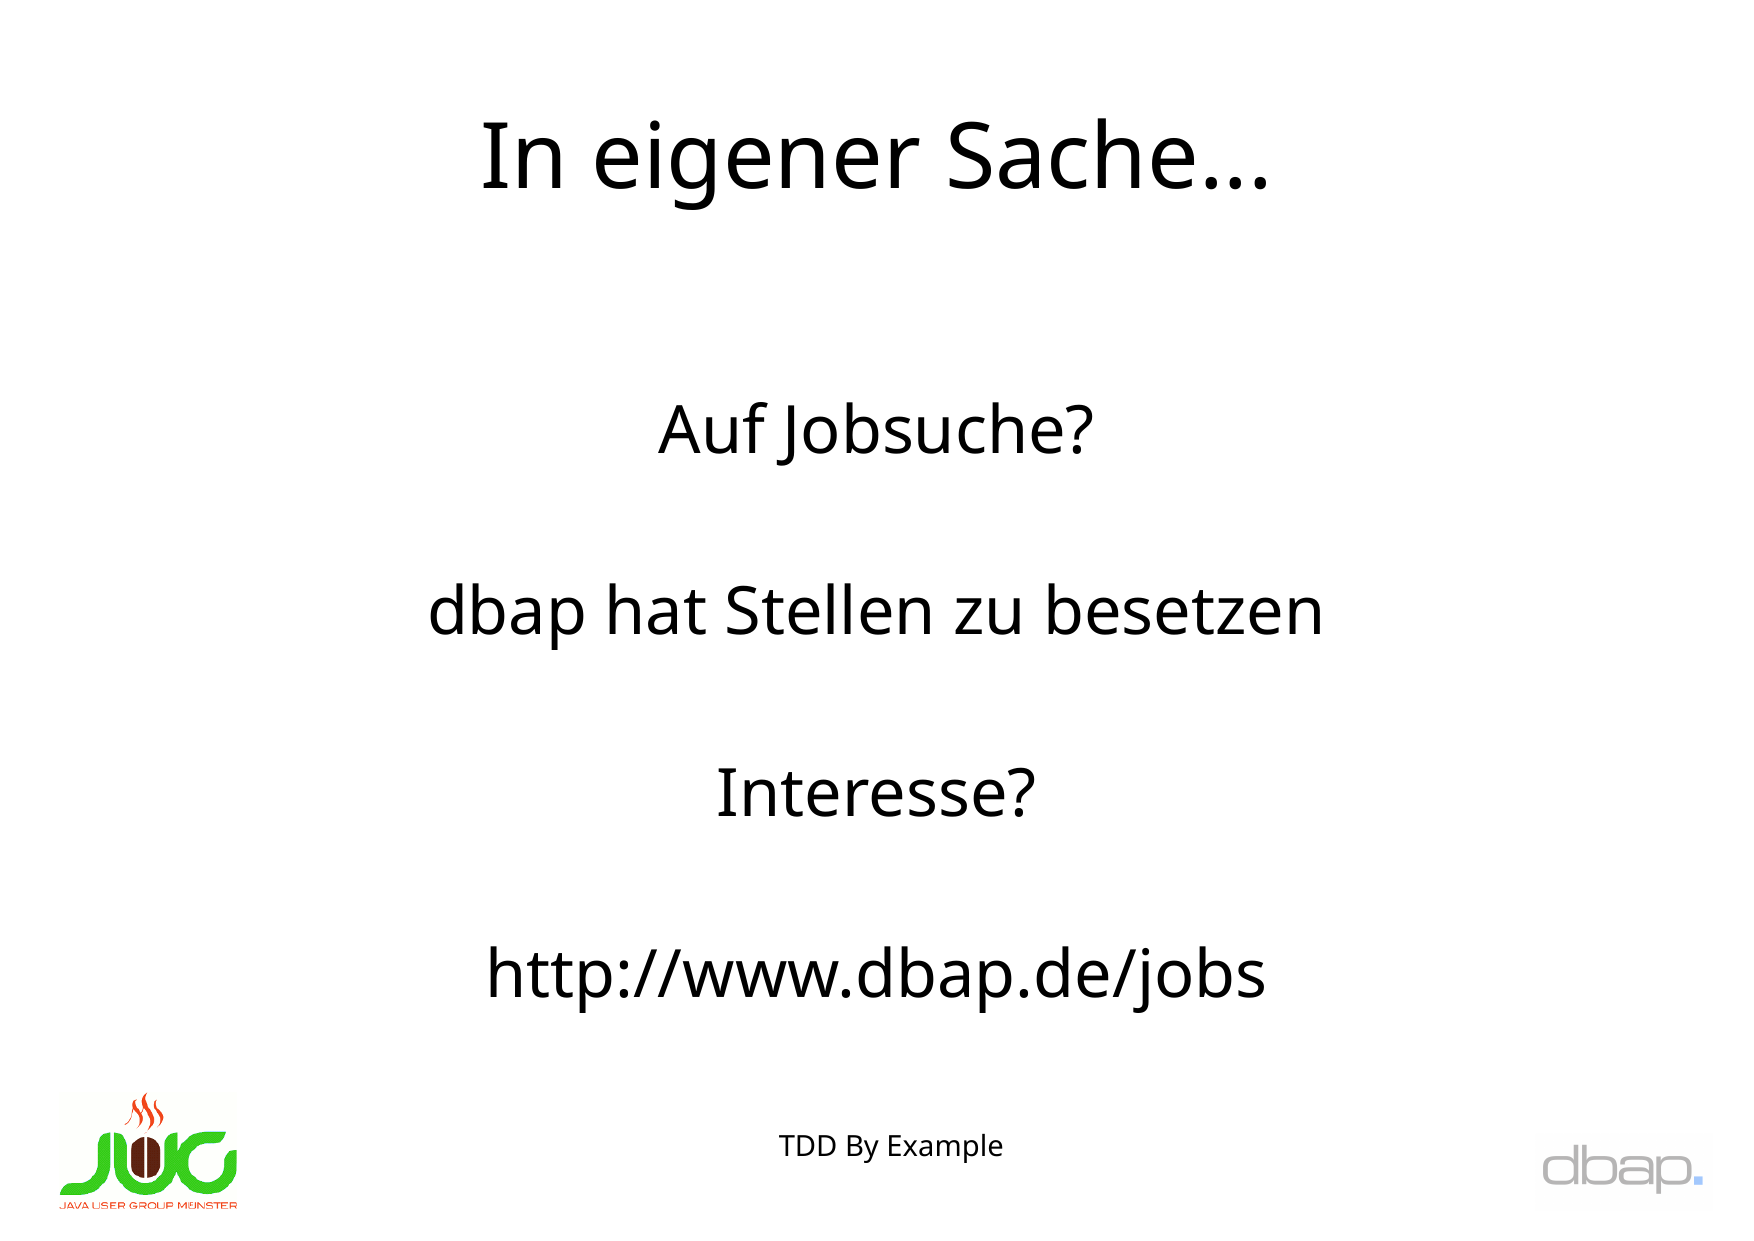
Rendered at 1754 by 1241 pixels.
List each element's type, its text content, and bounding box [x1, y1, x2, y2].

picture [1535, 1133, 1713, 1211]
picture [59, 1092, 237, 1209]
title In eigener Sache... [87, 49, 1667, 257]
subtitle Auf Jobsuche? dbap hat Stellen zu besetzen Interesse? http://www.dbap.de/jobs [87, 290, 1667, 1109]
